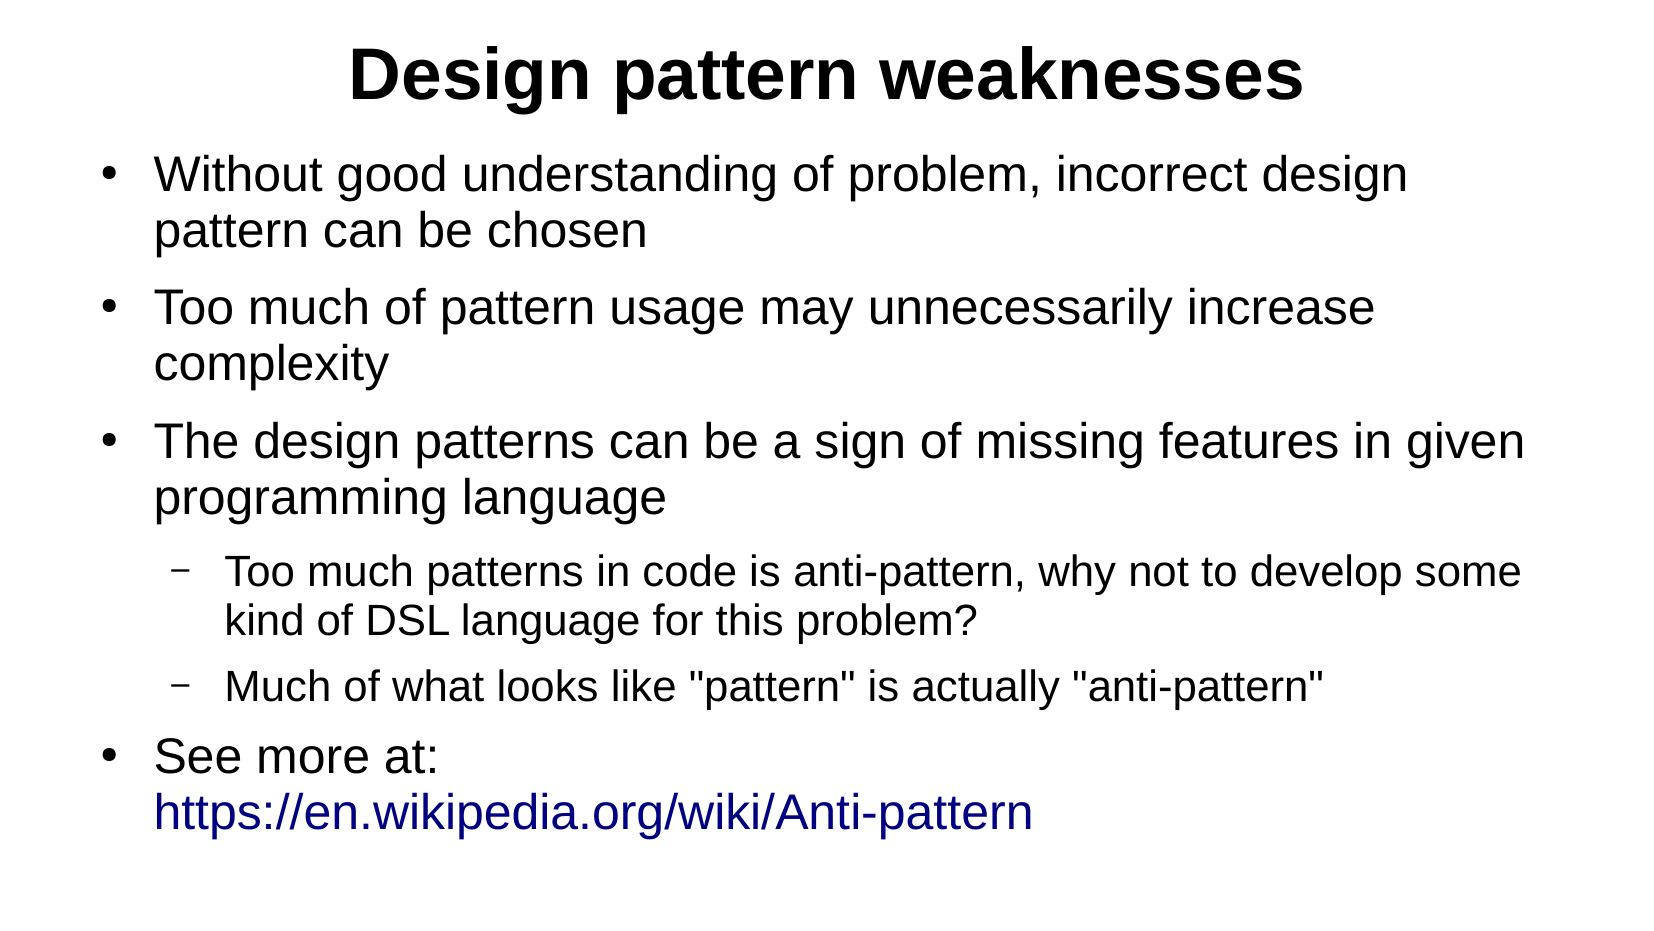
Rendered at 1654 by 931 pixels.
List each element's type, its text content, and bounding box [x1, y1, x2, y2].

title Design pattern weaknesses [82, 33, 1571, 116]
list Without good understanding of problem, incorrect design pattern can be chosen Too much of pattern usage may unnecessarily increase complexity The design patterns can be a sign of missing features in given programming language Too much patterns in code is anti-pattern, why not to develop some kind of DSL language for this problem? Much of what looks like "pattern" is actually "anti-pattern" See more at: https://en.wikipedia.org/wiki/Anti-pattern [82, 146, 1546, 878]
